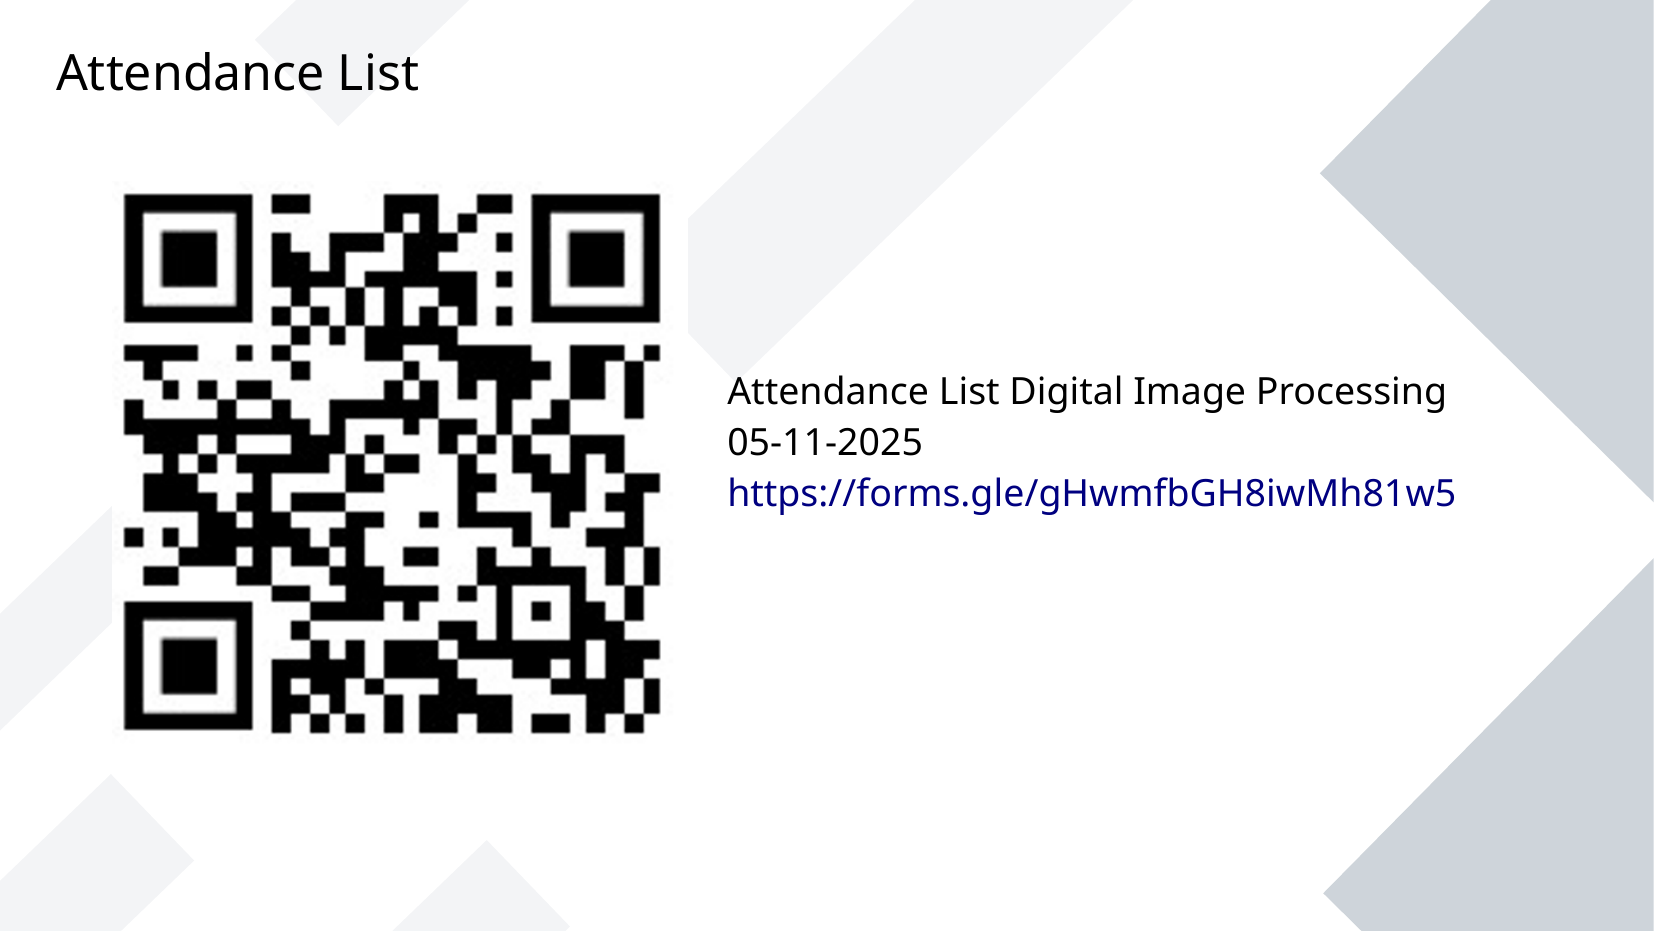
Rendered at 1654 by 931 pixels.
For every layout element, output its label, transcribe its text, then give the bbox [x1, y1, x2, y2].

text_box Attendance List [41, 29, 863, 113]
text_box Attendance List Digital Image Processing 05-11-2025 https://forms.gle/gHwmfbGH8iwMh81w5 [712, 357, 1576, 526]
picture [112, 181, 688, 751]
